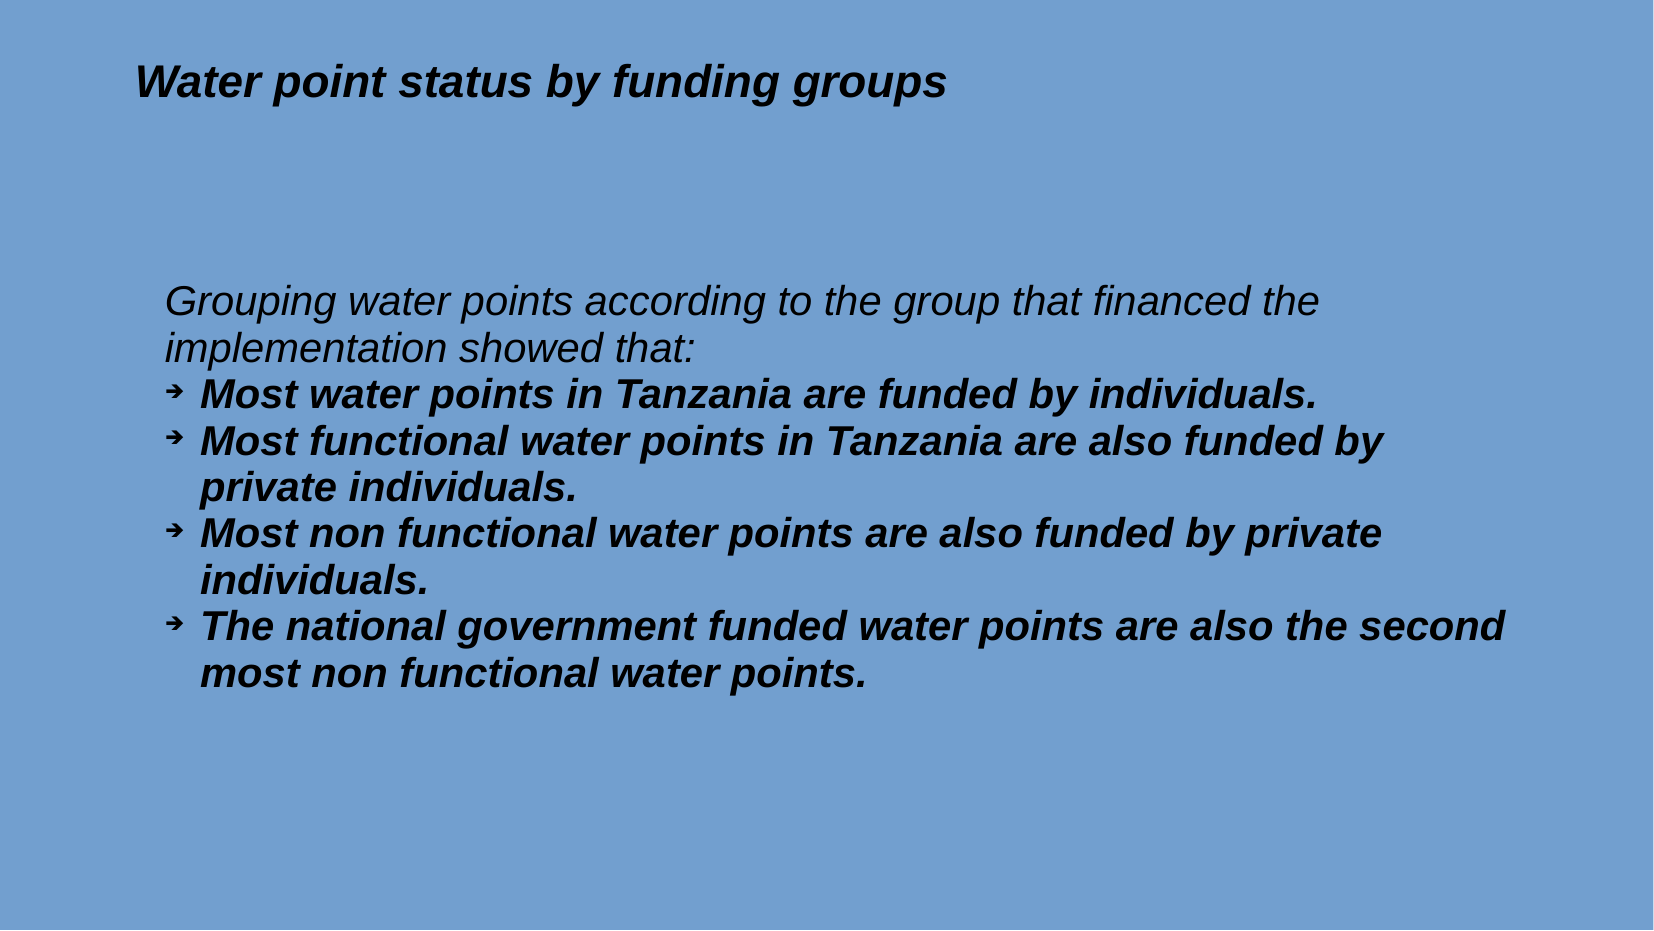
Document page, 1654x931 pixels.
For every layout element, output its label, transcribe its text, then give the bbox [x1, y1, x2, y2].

text_box Grouping water points according to the group that financed the implementation showed that: Most water points in Tanzania are funded by individuals. Most functional water points in Tanzania are also funded by private individuals. Most non functional water points are also funded by private individuals. The national government funded water points are also the second most non functional water points. [150, 270, 1546, 736]
text_box Water point status by funding groups [120, 48, 991, 115]
